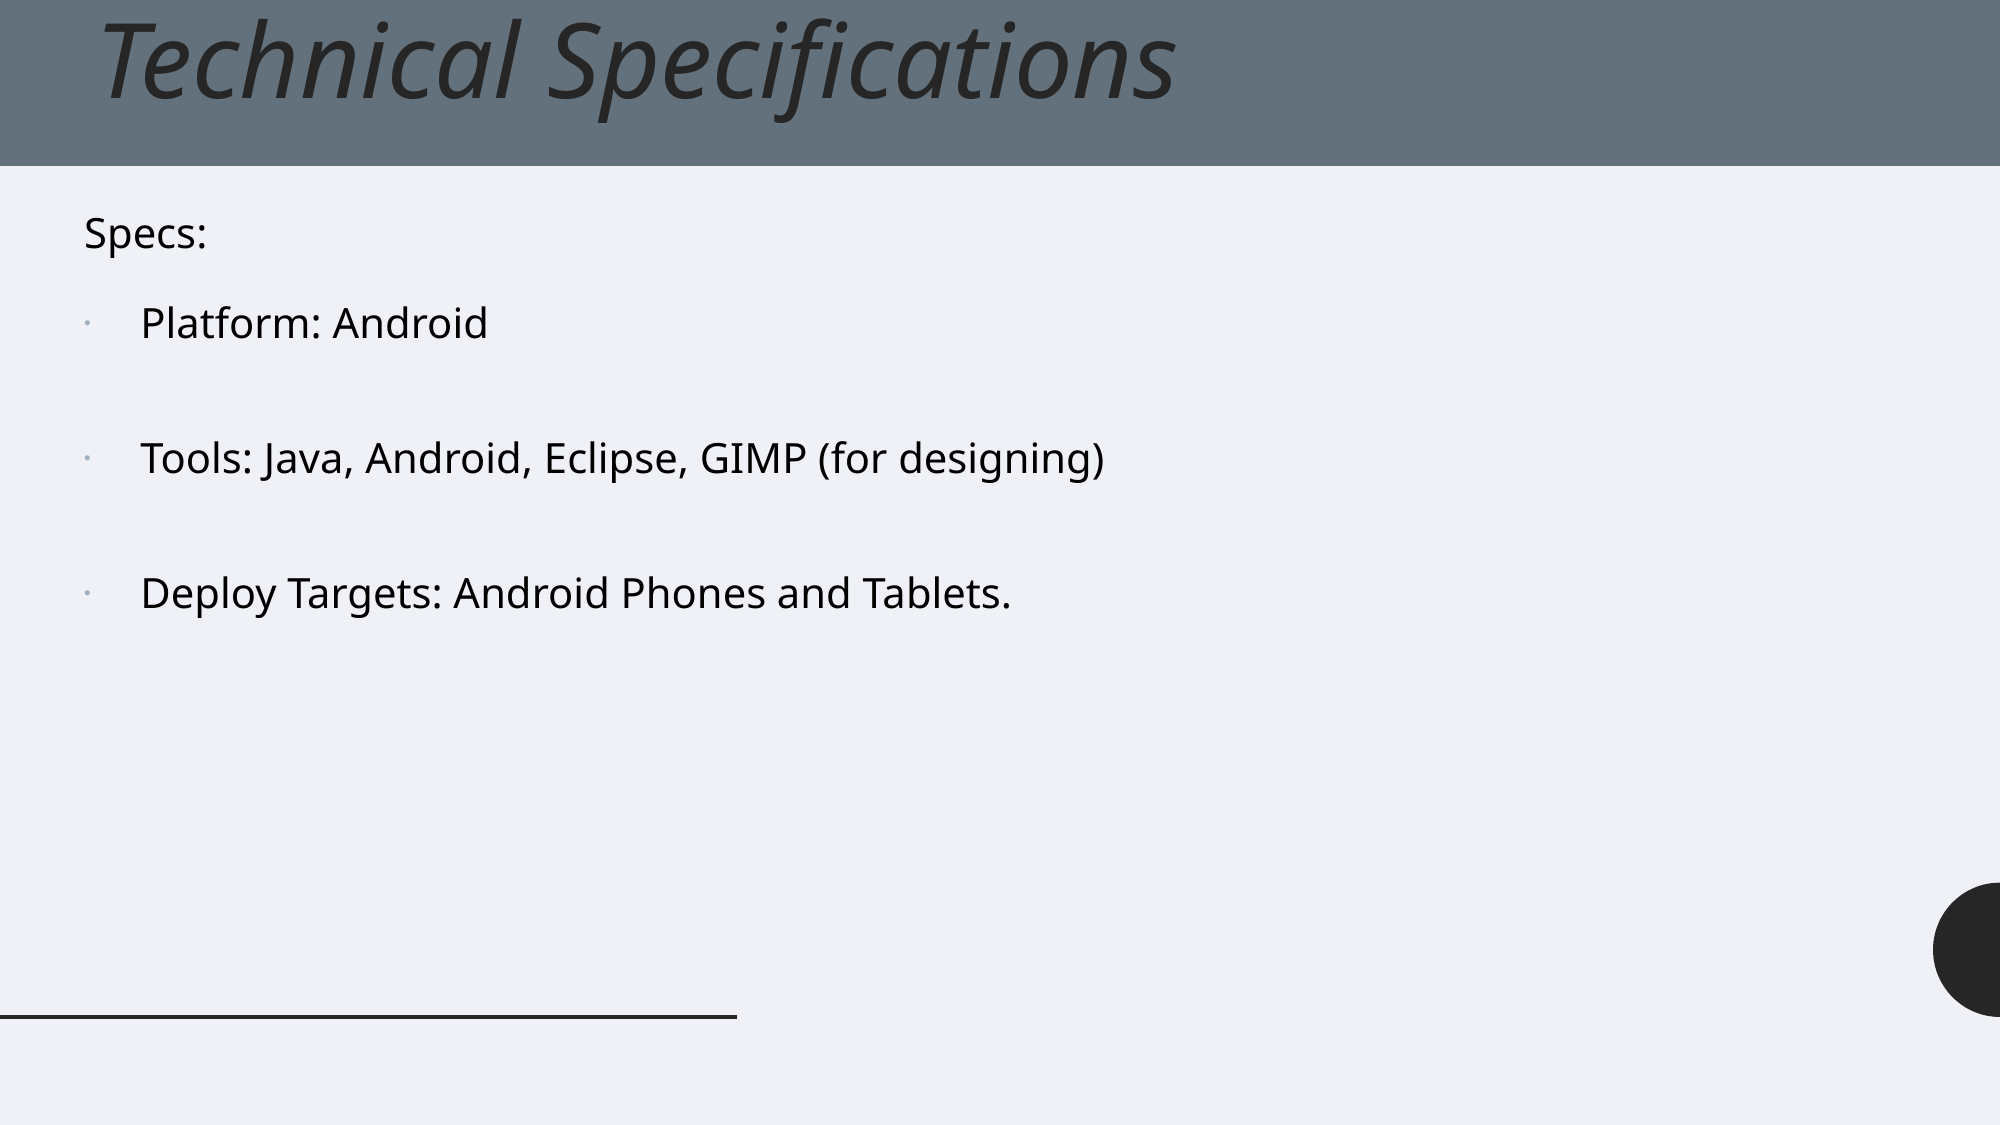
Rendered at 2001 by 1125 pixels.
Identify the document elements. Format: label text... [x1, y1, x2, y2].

text_box Specs: Platform: Android Tools: Java, Android, Eclipse, GIMP (for designing) Deploy Targets: Android Phones and Tablets. [69, 205, 1930, 956]
title Technical Specifications [0, 0, 2000, 166]
